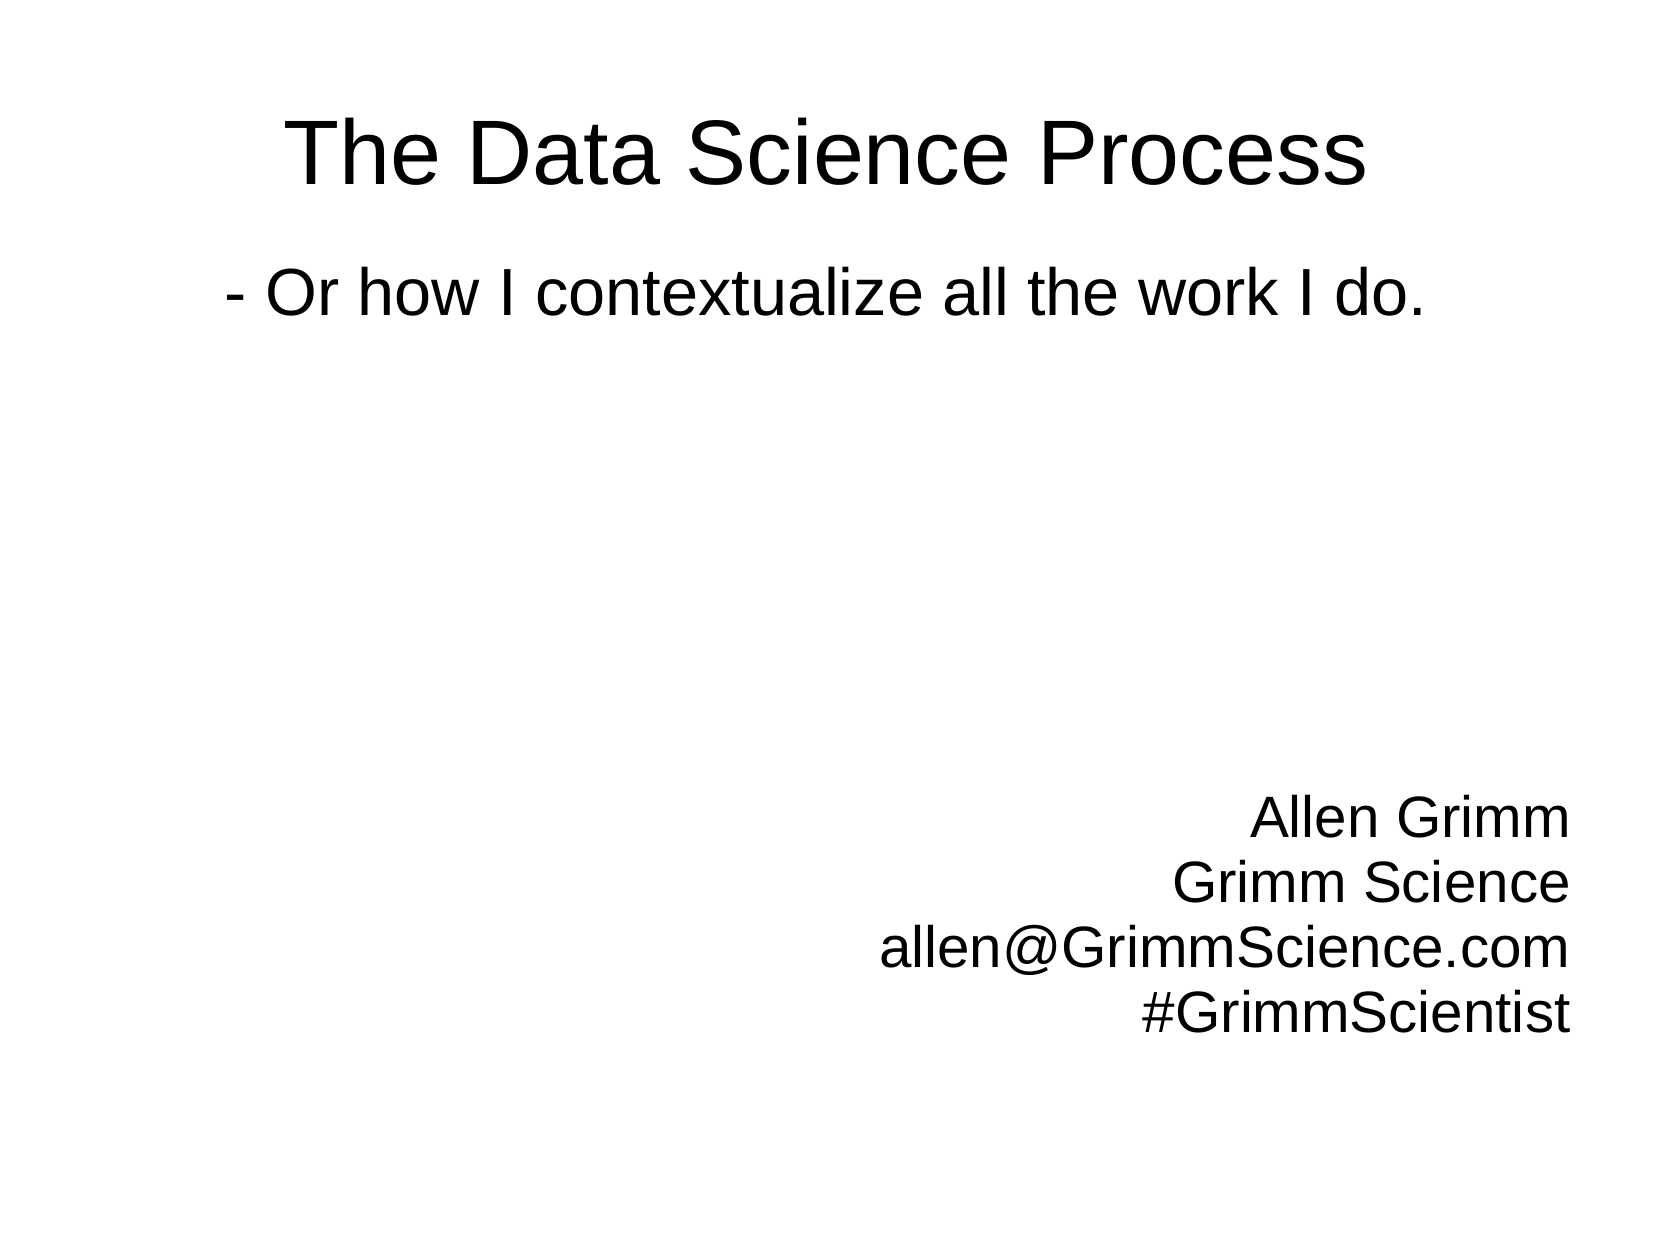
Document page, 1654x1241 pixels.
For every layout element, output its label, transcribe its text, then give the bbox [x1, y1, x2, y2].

subtitle - Or how I contextualize all the work I do. Allen Grimm Grimm Science allen@GrimmScience.com #GrimmScientist [82, 253, 1571, 1047]
title The Data Science Process [82, 49, 1571, 253]
